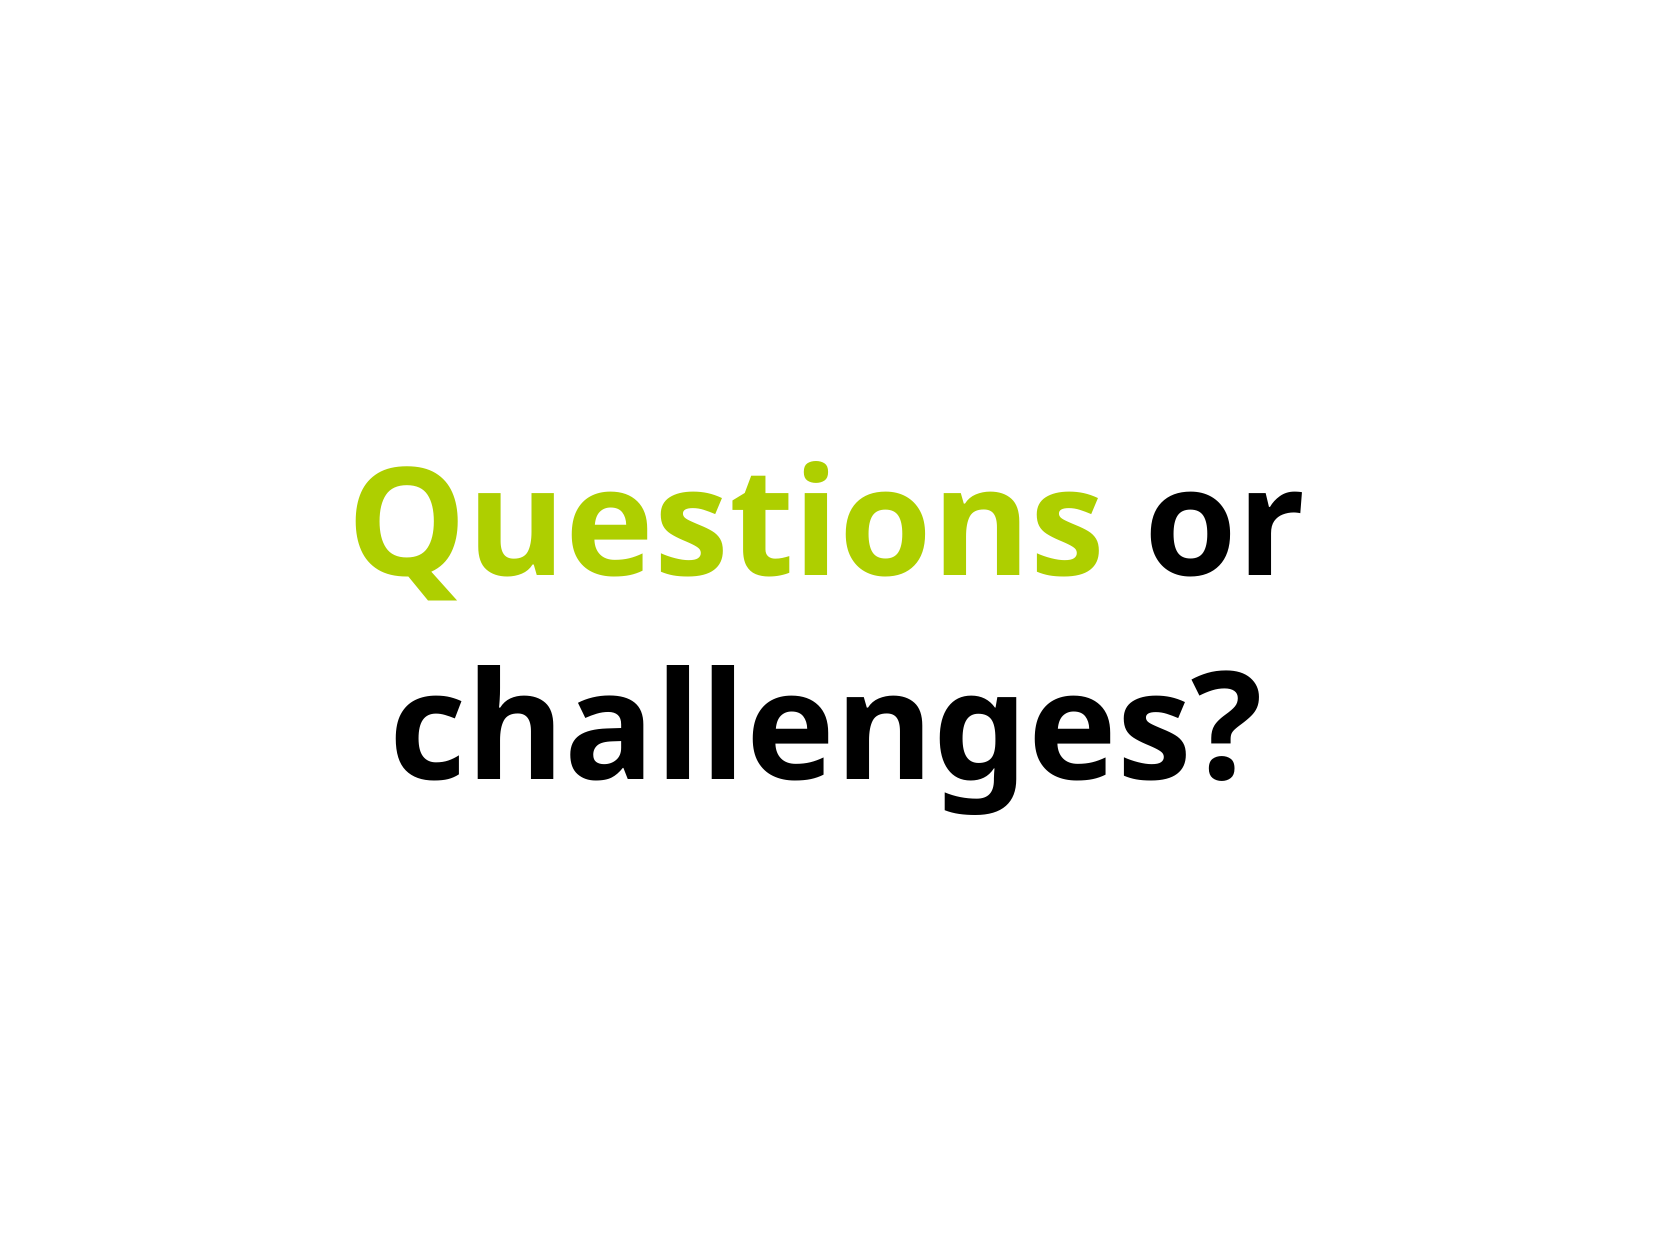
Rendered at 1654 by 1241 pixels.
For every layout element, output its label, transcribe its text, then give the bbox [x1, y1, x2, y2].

title Questions or challenges? [58, 57, 1595, 1182]
